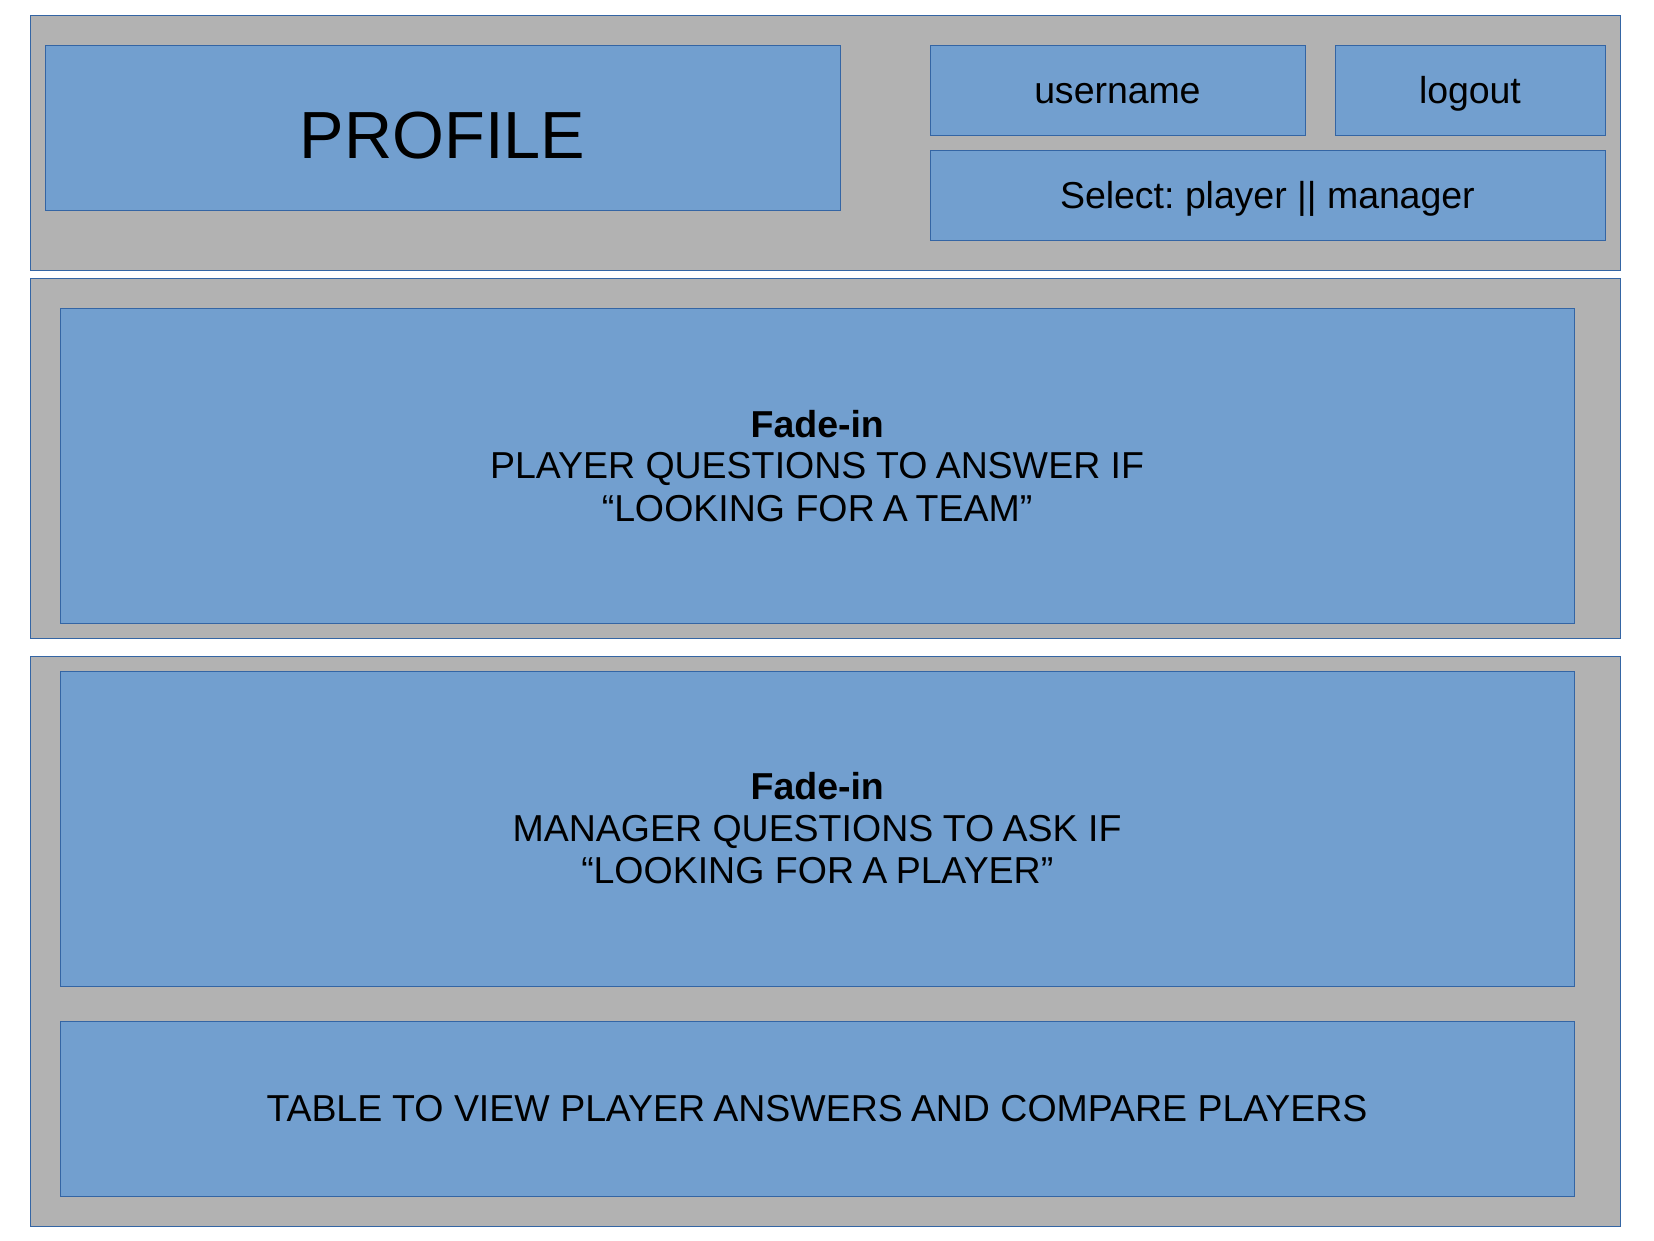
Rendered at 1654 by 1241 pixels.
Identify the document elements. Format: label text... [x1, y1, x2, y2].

text_box [30, 15, 1621, 271]
text_box username [930, 45, 1306, 136]
text_box TABLE TO VIEW PLAYER ANSWERS AND COMPARE PLAYERS [60, 1021, 1575, 1197]
text_box [30, 656, 1621, 1227]
text_box [30, 278, 1621, 639]
text_box PROFILE [45, 45, 841, 226]
text_box logout [1335, 45, 1606, 136]
text_box Fade-in MANAGER QUESTIONS TO ASK IF “LOOKING FOR A PLAYER” [60, 671, 1575, 987]
text_box Select: player || manager [930, 150, 1606, 241]
text_box Fade-in PLAYER QUESTIONS TO ANSWER IF “LOOKING FOR A TEAM” [60, 308, 1575, 624]
